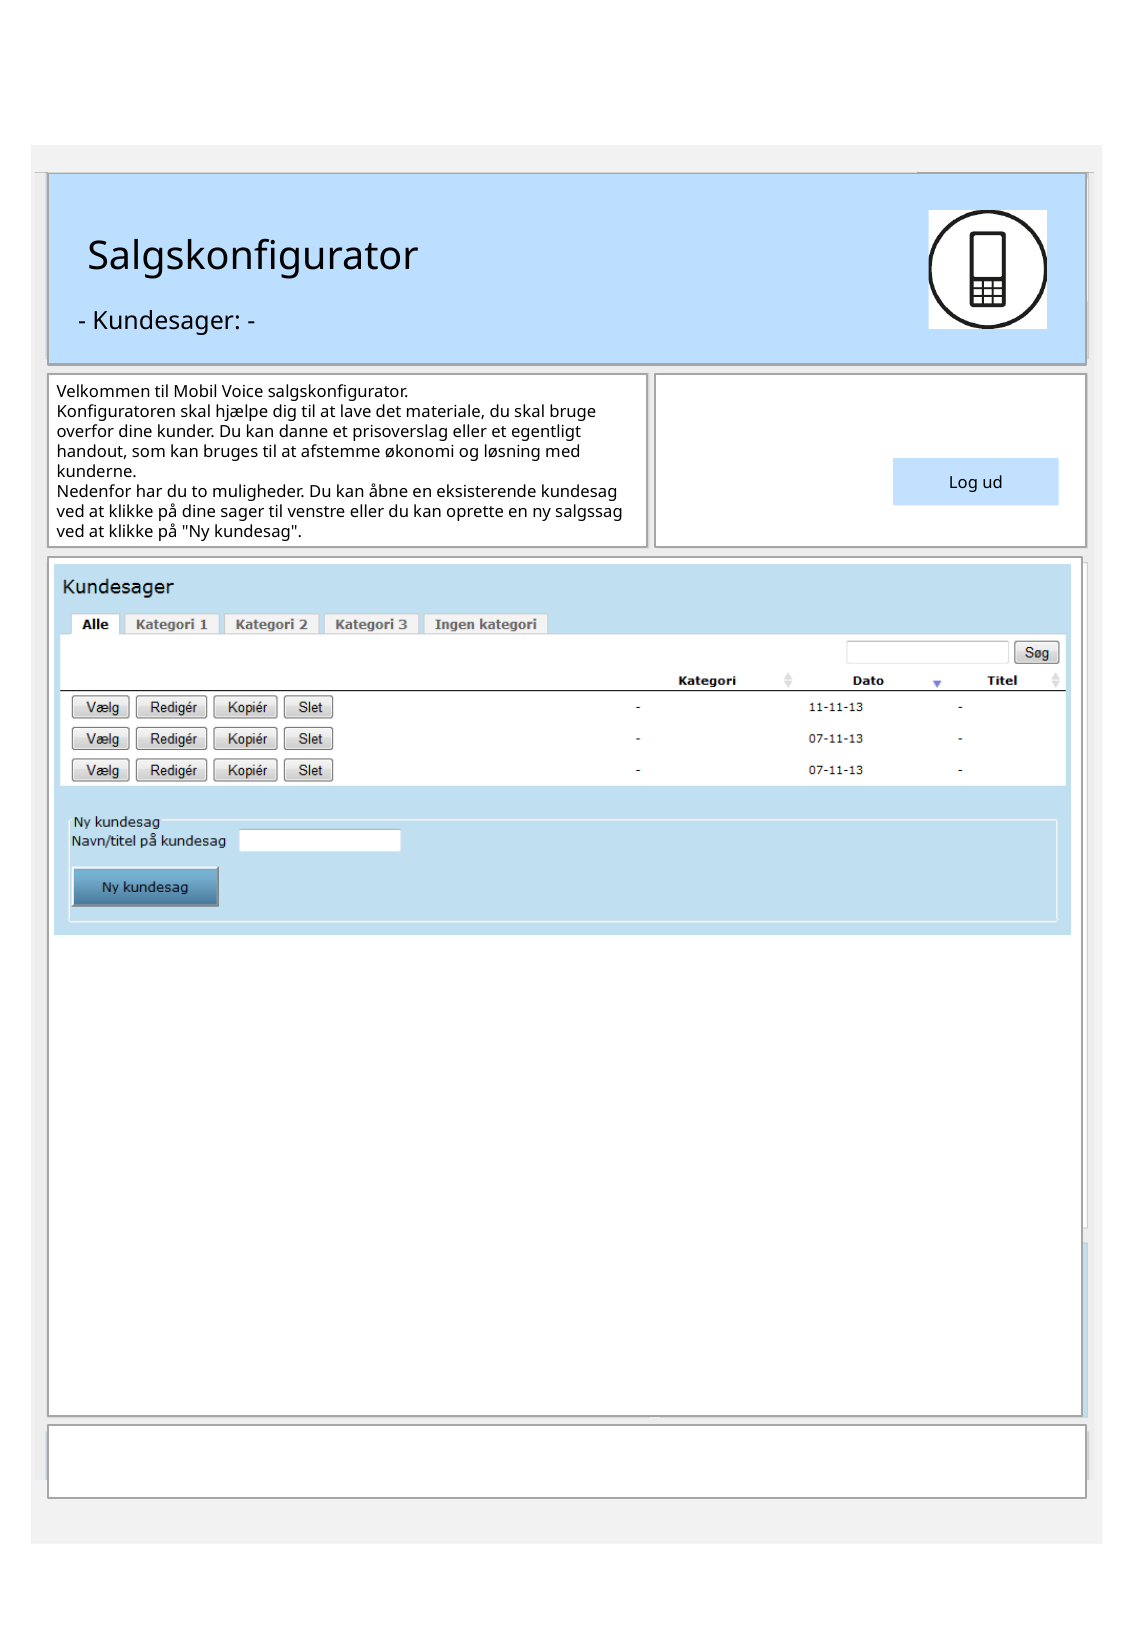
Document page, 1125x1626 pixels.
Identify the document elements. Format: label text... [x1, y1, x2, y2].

picture [928, 210, 1047, 329]
text_box Salgskonfigurator [87, 229, 420, 278]
picture [34, 172, 1094, 1480]
text_box [0, 145, 1125, 1625]
text_box Velkommen til Mobil Voice salgskonfigurator. Konfiguratoren skal hjælpe dig til at lave det materiale, du skal bruge overfor dine kunder. Du kan danne et prisoverslag eller et egentligt handout, som kan bruges til at afstemme økonomi og løsning med kunderne. Nedenfor har du to muligheder. Du kan åbne en eksisterende kundesag ved at klikke på dine sager til venstre eller du kan oprette en ny salgssag ved at klikke på "Ny kundesag". [47, 373, 647, 548]
footer Tilføj titel i sidehoved / sidefod [55, 1498, 917, 1504]
text_box Log ud [893, 458, 1059, 506]
text_box - Kundesager: - [78, 304, 386, 335]
